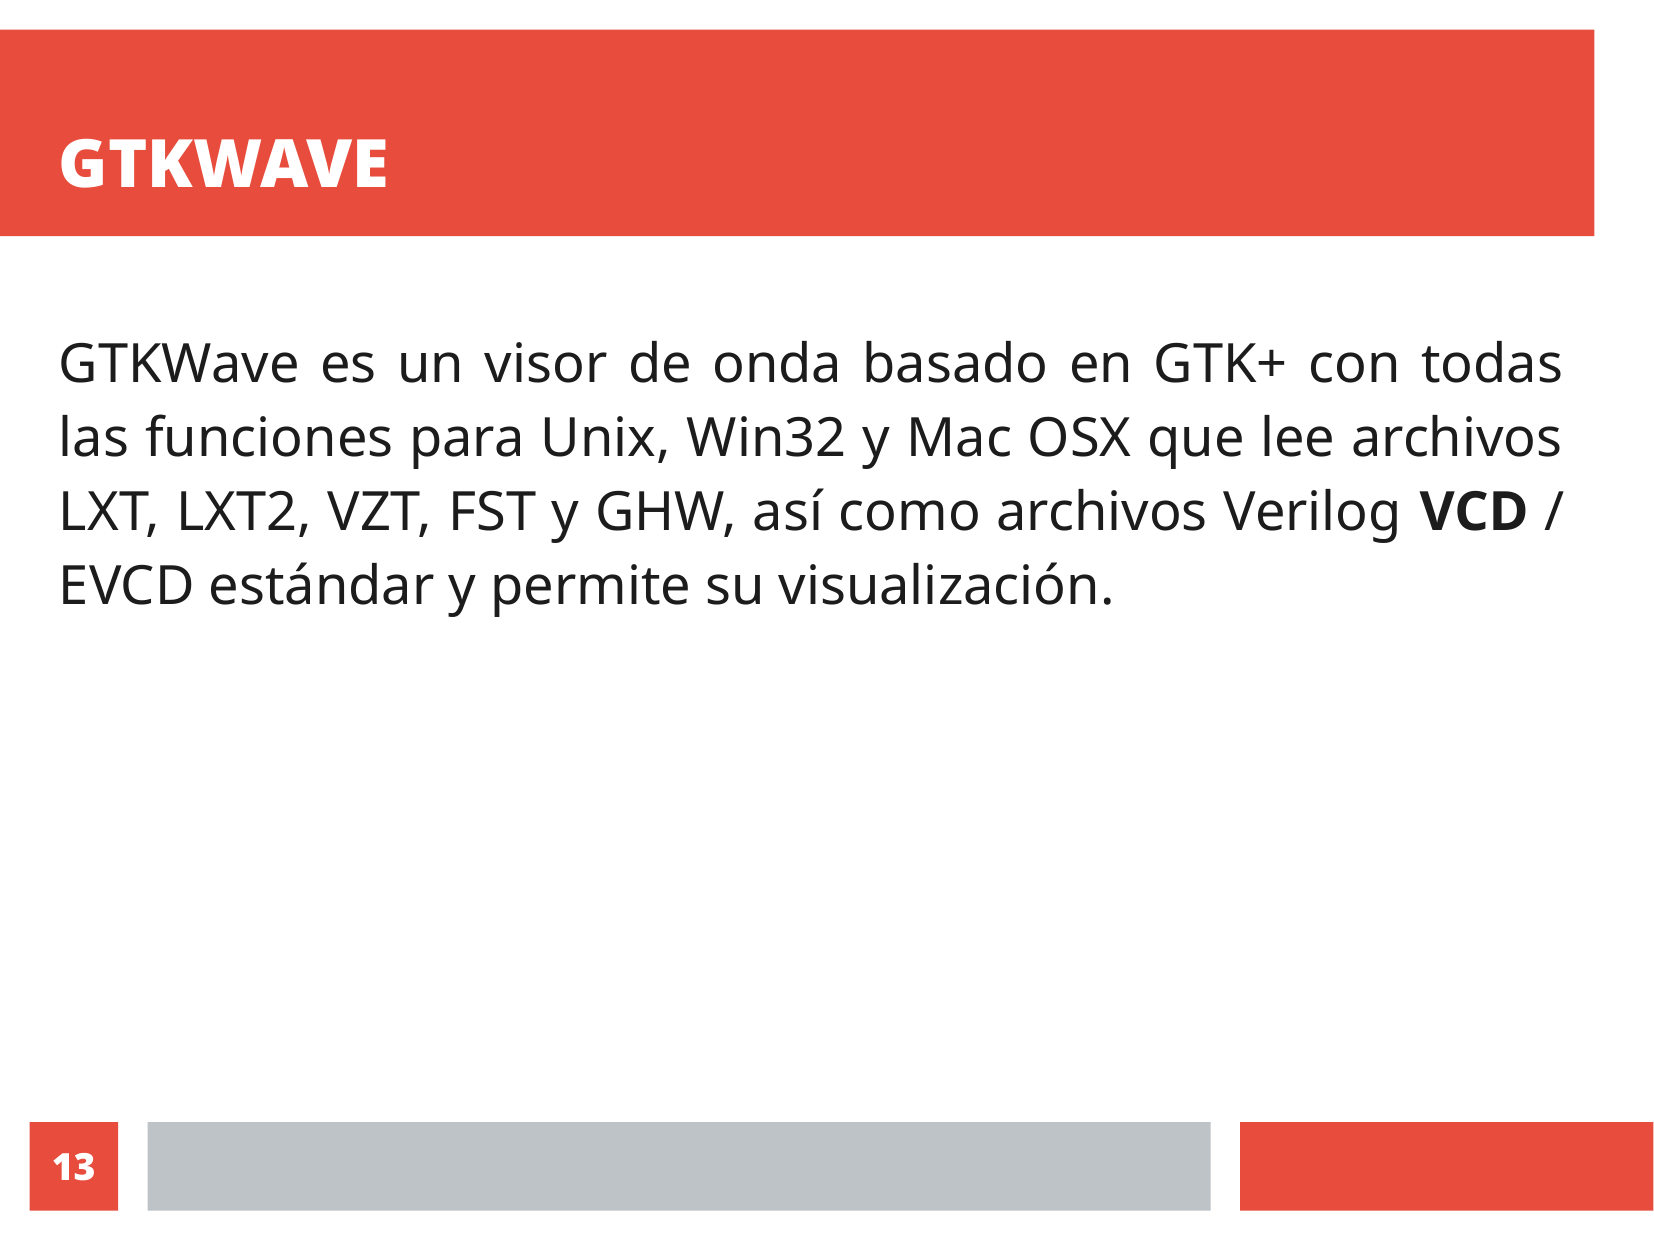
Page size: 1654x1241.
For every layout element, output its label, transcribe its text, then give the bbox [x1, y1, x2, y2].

title GTKWAVE [59, 59, 1595, 207]
list GTKWave es un visor de onda basado en GTK+ con todas las funciones para Unix, Win32 y Mac OSX que lee archivos LXT, LXT2, VZT, FST y GHW, así como archivos Verilog VCD / EVCD estándar y permite su visualización. [59, 324, 1565, 1093]
